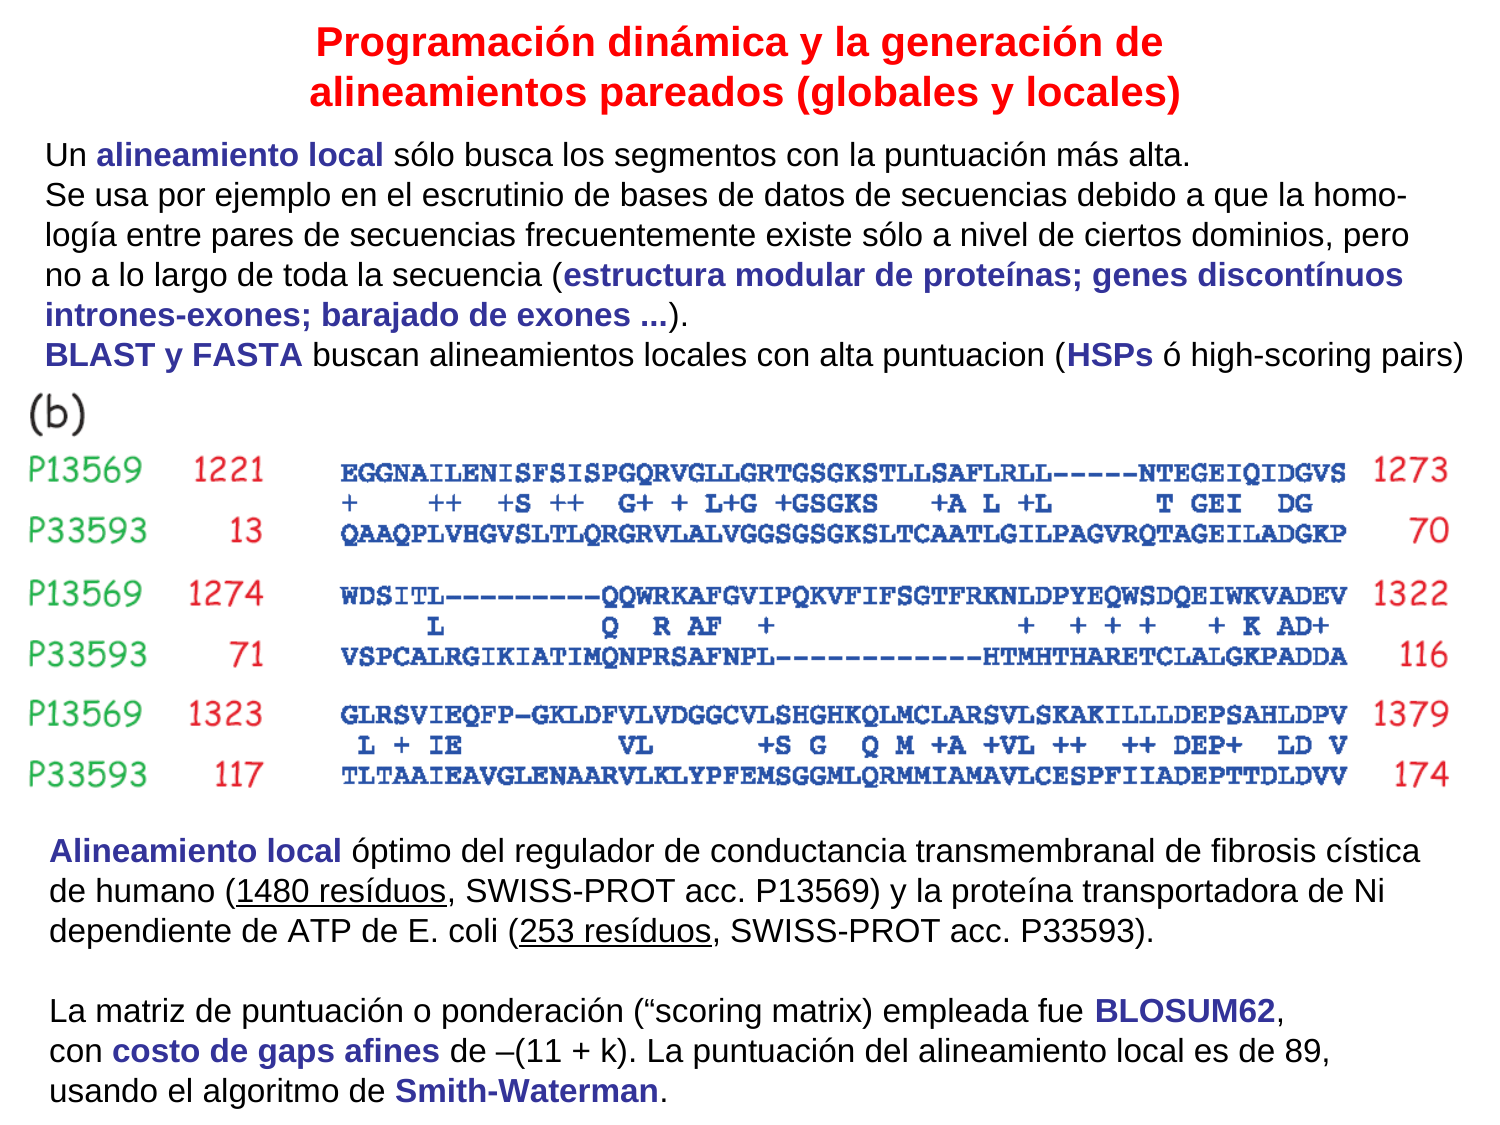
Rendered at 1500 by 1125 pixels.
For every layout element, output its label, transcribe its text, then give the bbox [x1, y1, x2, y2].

text_box Alineamiento local óptimo del regulador de conductancia transmembranal de fibrosis cística de humano (1480 resíduos, SWISS-PROT acc. P13569) y la proteína transportadora de Ni dependiente de ATP de E. coli (253 resíduos, SWISS-PROT acc. P33593). La matriz de puntuación o ponderación (“scoring matrix) empleada fue BLOSUM62, con costo de gaps afines de –(11 + k). La puntuación del alineamiento local es de 89, usando el algoritmo de Smith-Waterman. [34, 821, 1438, 1117]
picture [23, 390, 1454, 795]
text_box Un alineamiento local sólo busca los segmentos con la puntuación más alta. Se usa por ejemplo en el escrutinio de bases de datos de secuencias debido a que la homo- logía entre pares de secuencias frecuentemente existe sólo a nivel de ciertos dominios, pero no a lo largo de toda la secuencia (estructura modular de proteínas; genes discontínuos intrones-exones; barajado de exones ...). BLAST y FASTA buscan alineamientos locales con alta puntuacion (HSPs ó high-scoring pairs) [30, 125, 1480, 381]
text_box Programación dinámica y la generación de alineamientos pareados (globales y locales) [41, 7, 1450, 123]
